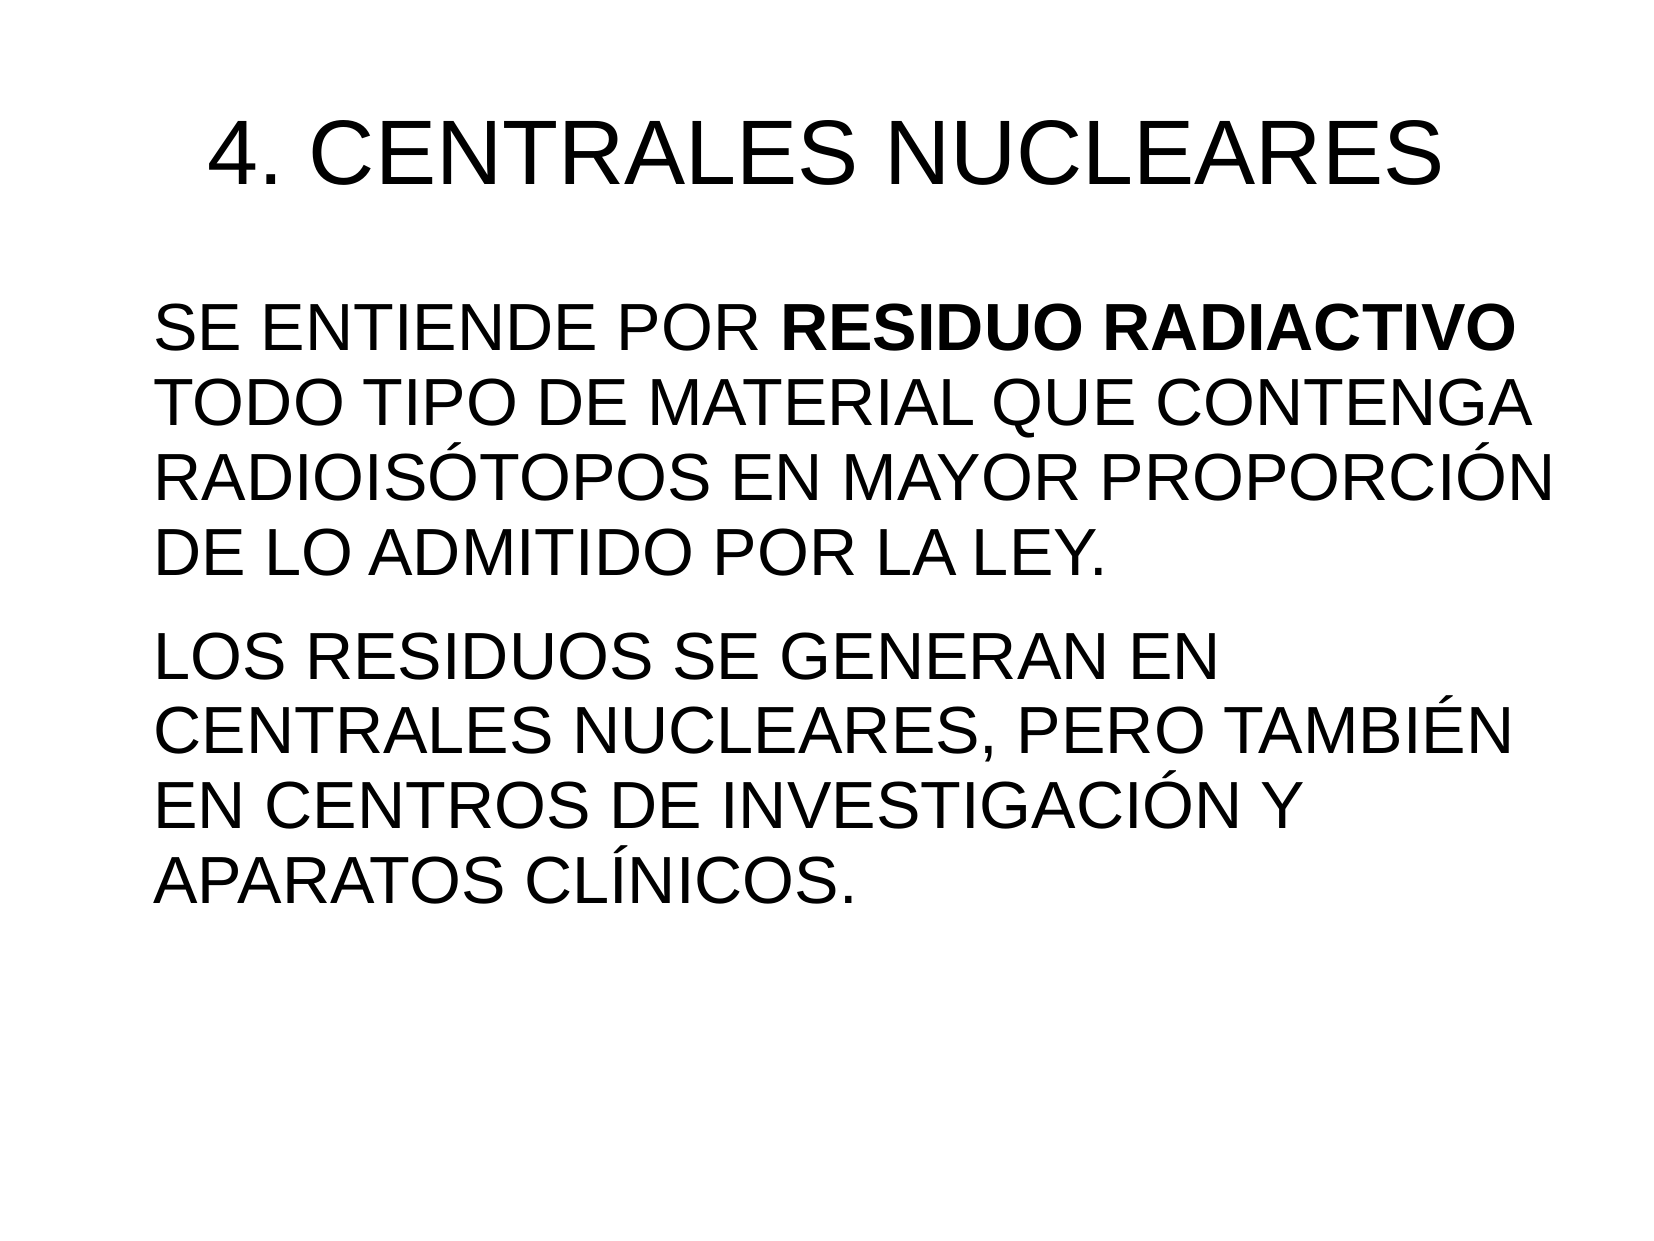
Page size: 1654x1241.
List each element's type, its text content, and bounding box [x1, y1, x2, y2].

title 4. CENTRALES NUCLEARES [82, 56, 1571, 250]
list SE ENTIENDE POR RESIDUO RADIACTIVO TODO TIPO DE MATERIAL QUE CONTENGA RADIOISÓTOPOS EN MAYOR PROPORCIÓN DE LO ADMITIDO POR LA LEY. LOS RESIDUOS SE GENERAN EN CENTRALES NUCLEARES, PERO TAMBIÉN EN CENTROS DE INVESTIGACIÓN Y APARATOS CLÍNICOS. [82, 290, 1571, 1109]
